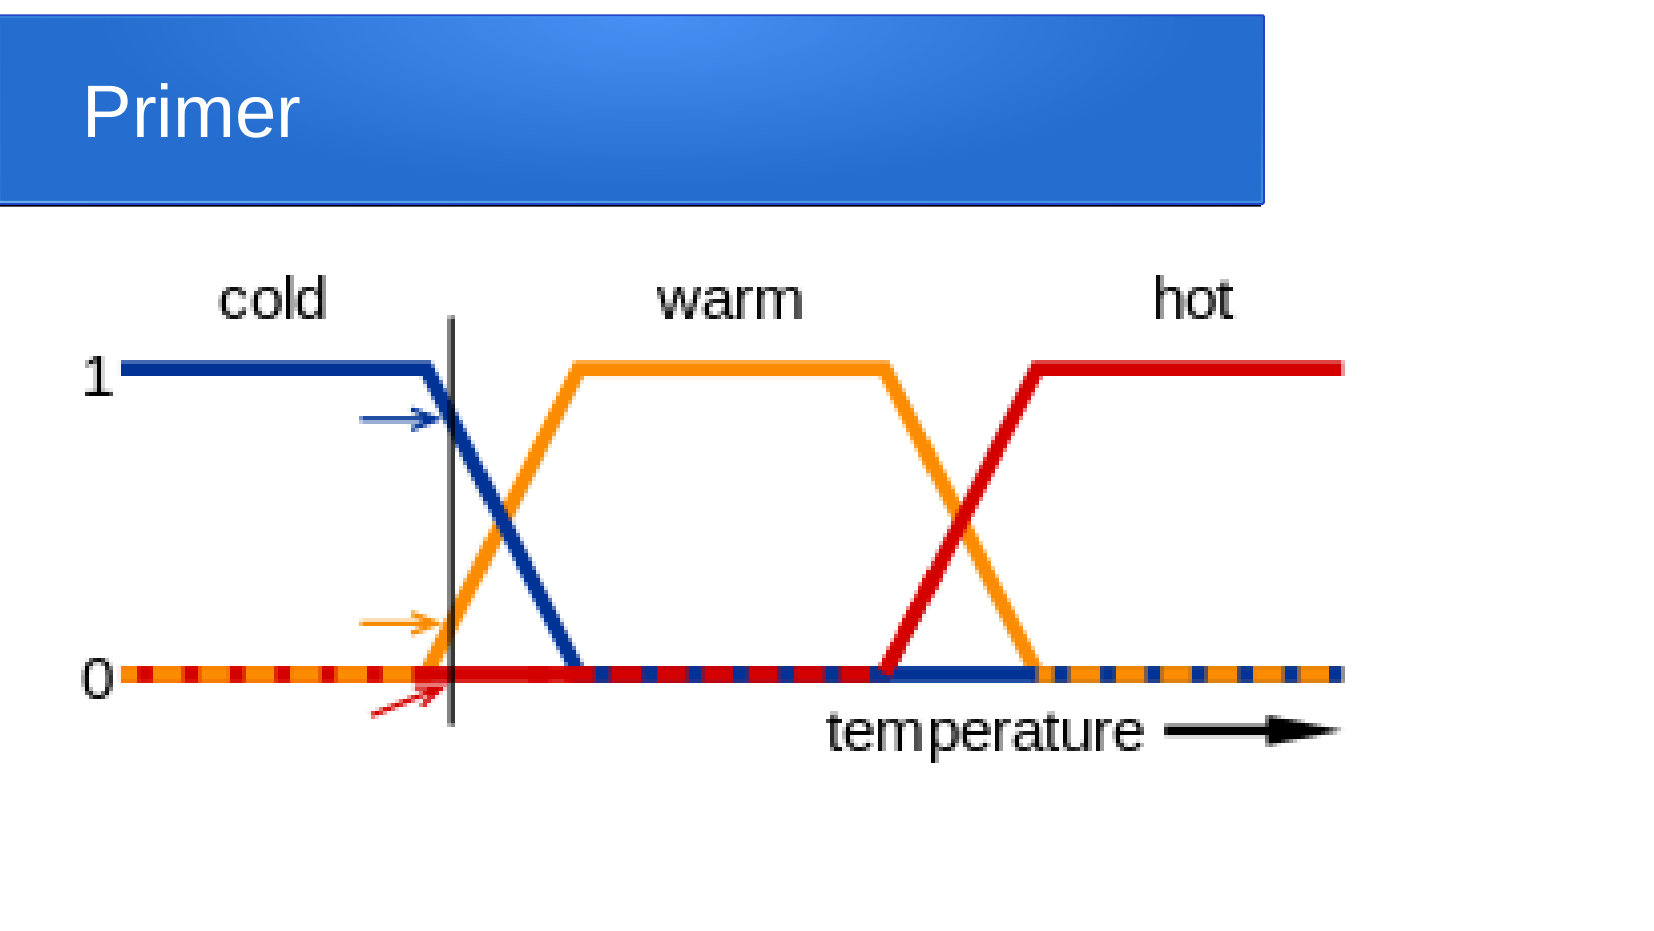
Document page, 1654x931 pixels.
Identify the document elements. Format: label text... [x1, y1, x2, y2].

picture [45, 239, 1374, 780]
title Primer [82, 35, 1235, 189]
